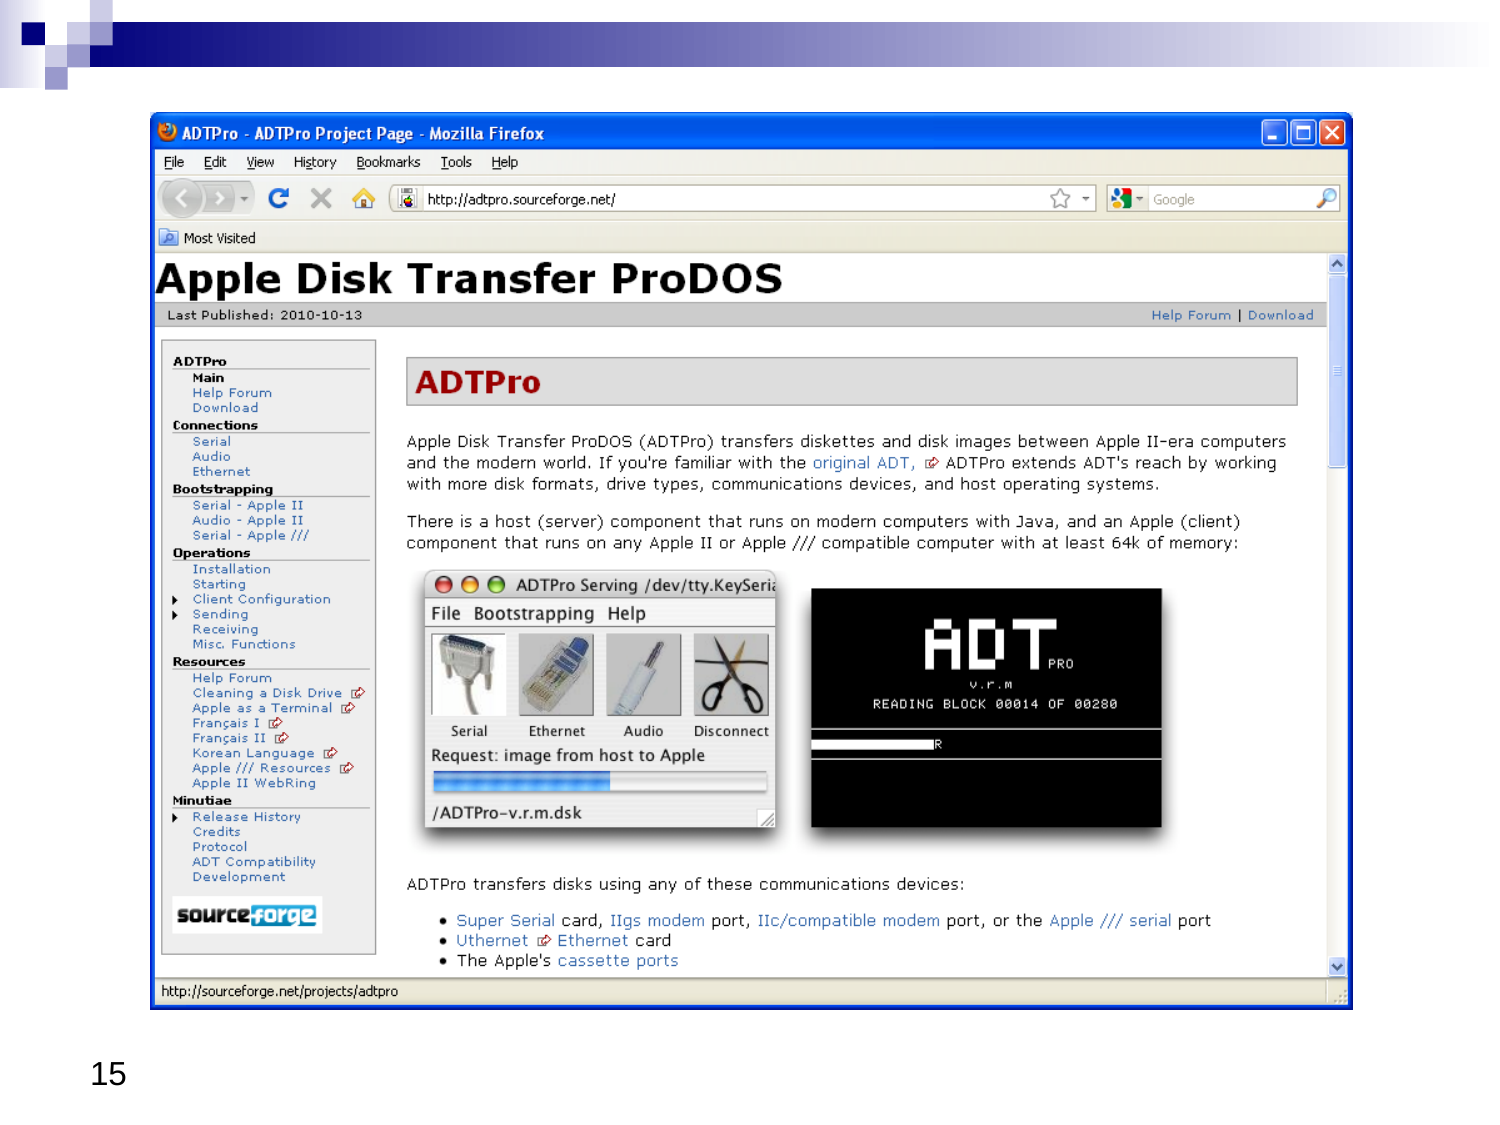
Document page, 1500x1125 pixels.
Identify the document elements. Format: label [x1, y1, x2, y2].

picture [150, 112, 1353, 1010]
